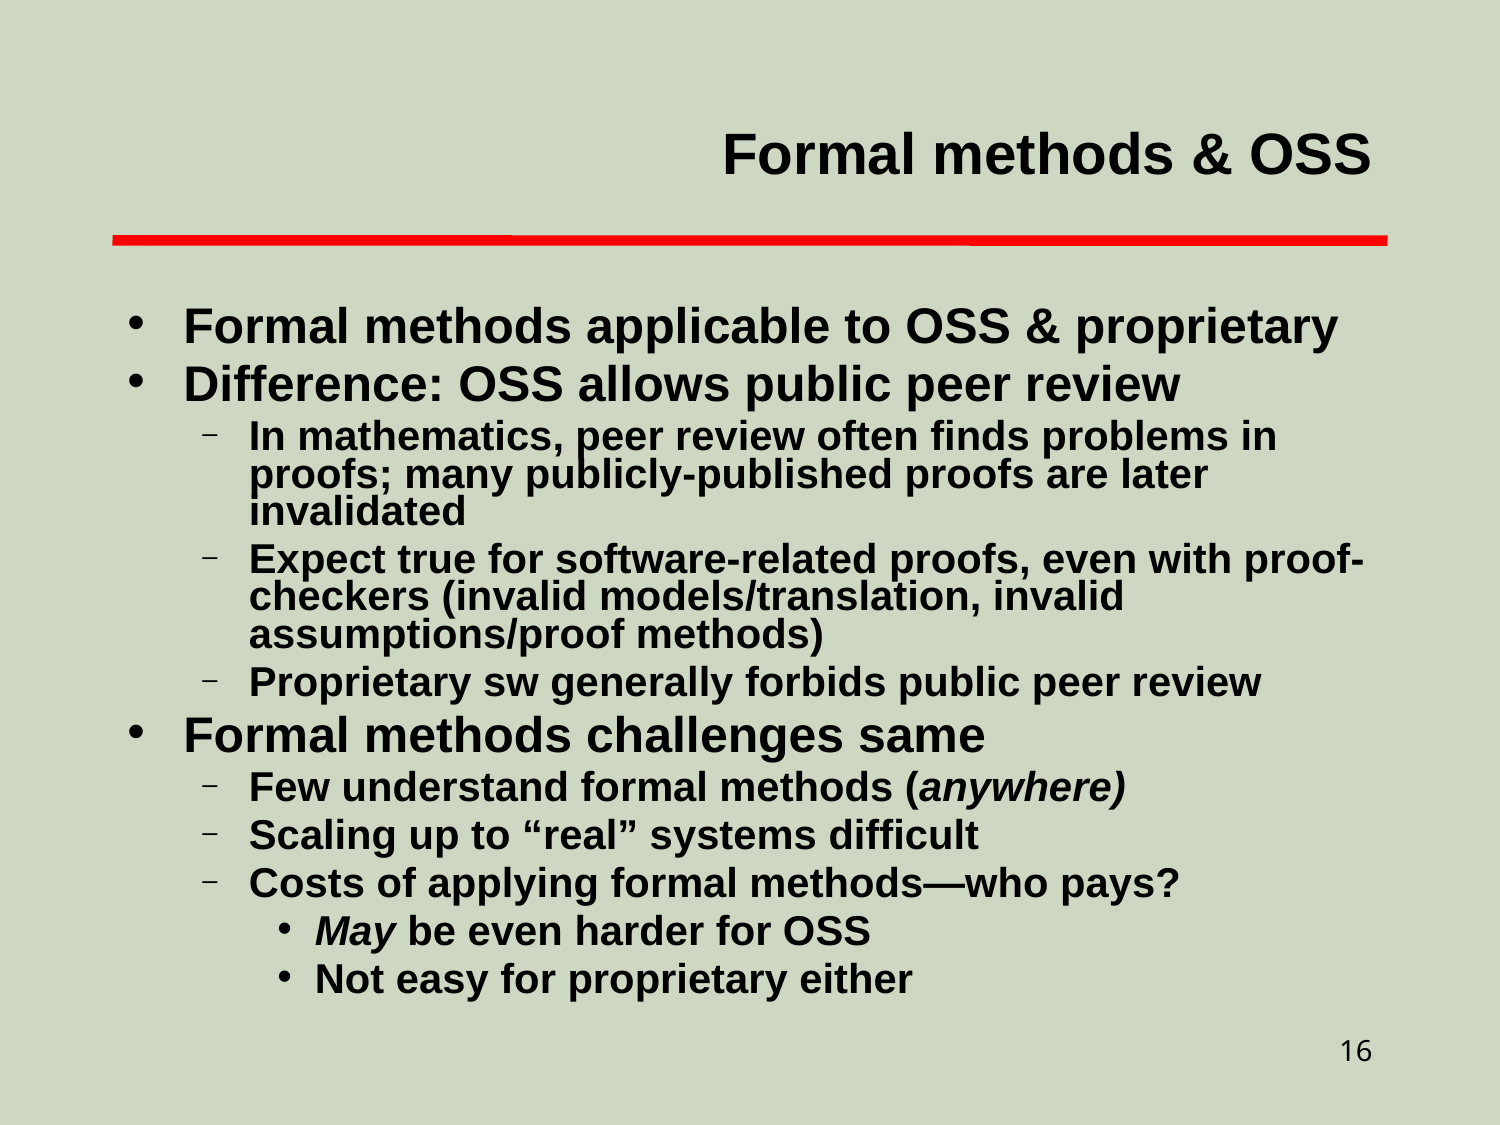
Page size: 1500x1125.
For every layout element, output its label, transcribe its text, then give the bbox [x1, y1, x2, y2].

list Formal methods applicable to OSS & proprietary Difference: OSS allows public peer review In mathematics, peer review often finds problems in proofs; many publicly-published proofs are later invalidated Expect true for software-related proofs, even with proof-checkers (invalid models/translation, invalid assumptions/proof methods) Proprietary sw generally forbids public peer review Formal methods challenges same Few understand formal methods (anywhere) Scaling up to “real” systems difficult Costs of applying formal methods—who pays? May be even harder for OSS Not easy for proprietary either [112, 299, 1388, 1066]
title Formal methods & OSS [337, 85, 1388, 224]
